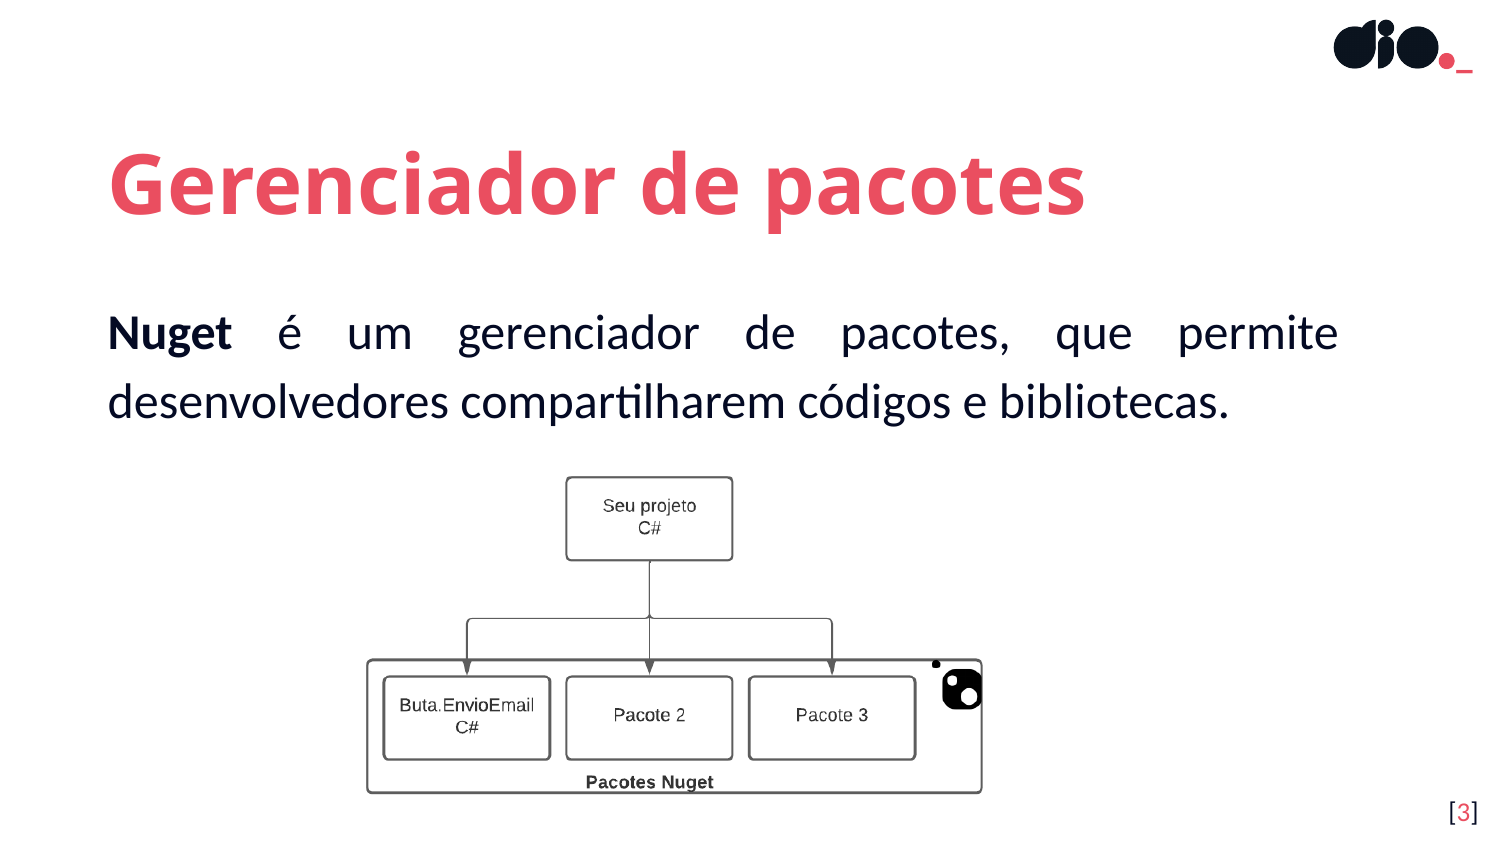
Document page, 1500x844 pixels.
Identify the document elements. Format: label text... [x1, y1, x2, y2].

slide_number [<number>] [1403, 779, 1494, 844]
text_box Gerenciador de pacotes [92, 104, 1408, 243]
text_box Nuget é um gerenciador de pacotes, que permite desenvolvedores compartilharem códigos e bibliotecas. [92, 276, 1355, 443]
picture [318, 442, 1030, 844]
picture [1333, 19, 1473, 74]
